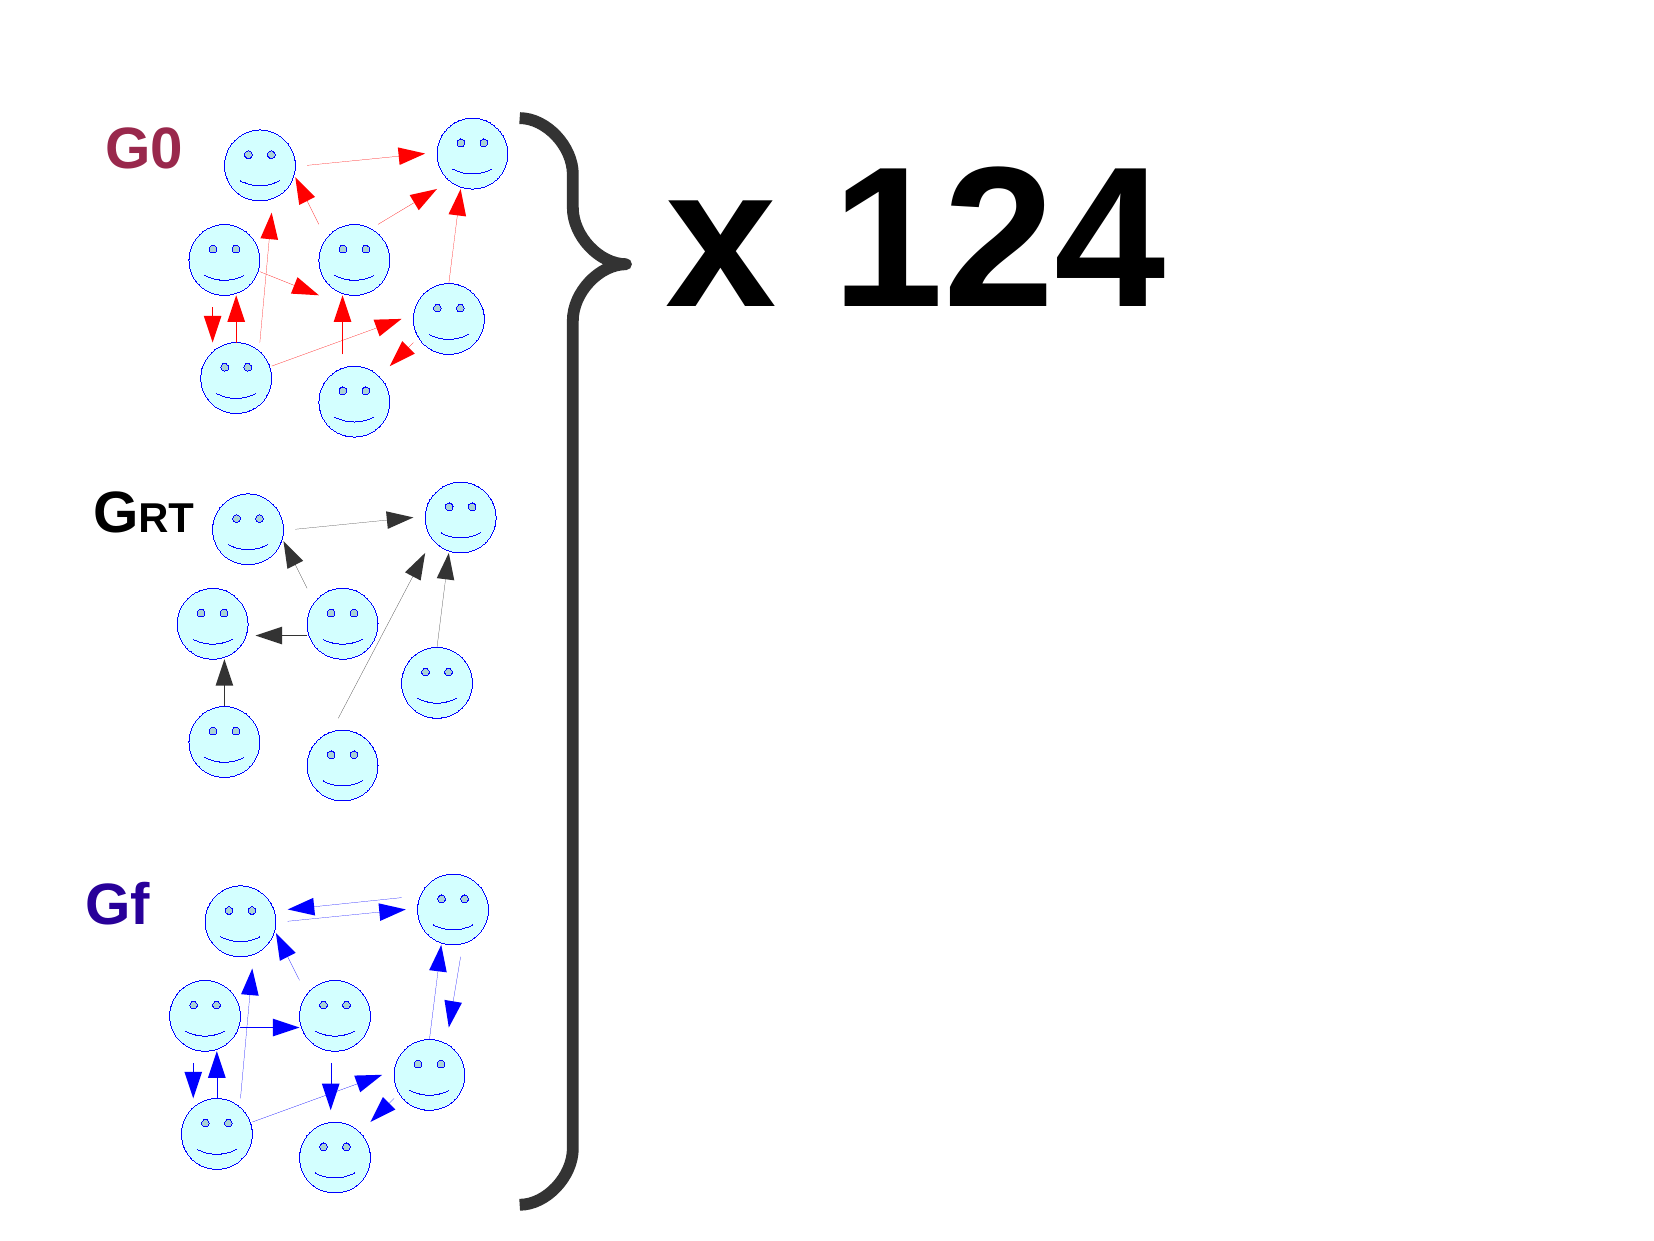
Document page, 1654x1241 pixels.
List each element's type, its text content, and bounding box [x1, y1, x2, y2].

text_box [437, 118, 508, 190]
text_box [212, 493, 284, 565]
text_box [299, 980, 371, 1052]
text_box [181, 1098, 253, 1170]
text_box [425, 482, 497, 553]
text_box G0 [90, 108, 198, 189]
text_box [177, 588, 249, 660]
text_box [401, 647, 473, 719]
text_box [205, 885, 276, 957]
text_box [307, 730, 379, 801]
text_box x 124 [650, 118, 1182, 357]
text_box [299, 1122, 371, 1193]
text_box GRT [78, 472, 210, 553]
text_box [169, 980, 241, 1052]
text_box [417, 874, 489, 945]
text_box [307, 588, 379, 660]
text_box [413, 283, 485, 355]
text_box [200, 342, 272, 414]
text_box [318, 224, 390, 296]
text_box [318, 366, 390, 438]
text_box [188, 706, 260, 778]
text_box Gf [70, 864, 166, 945]
text_box [188, 224, 260, 296]
text_box [394, 1039, 465, 1111]
text_box [224, 129, 296, 201]
